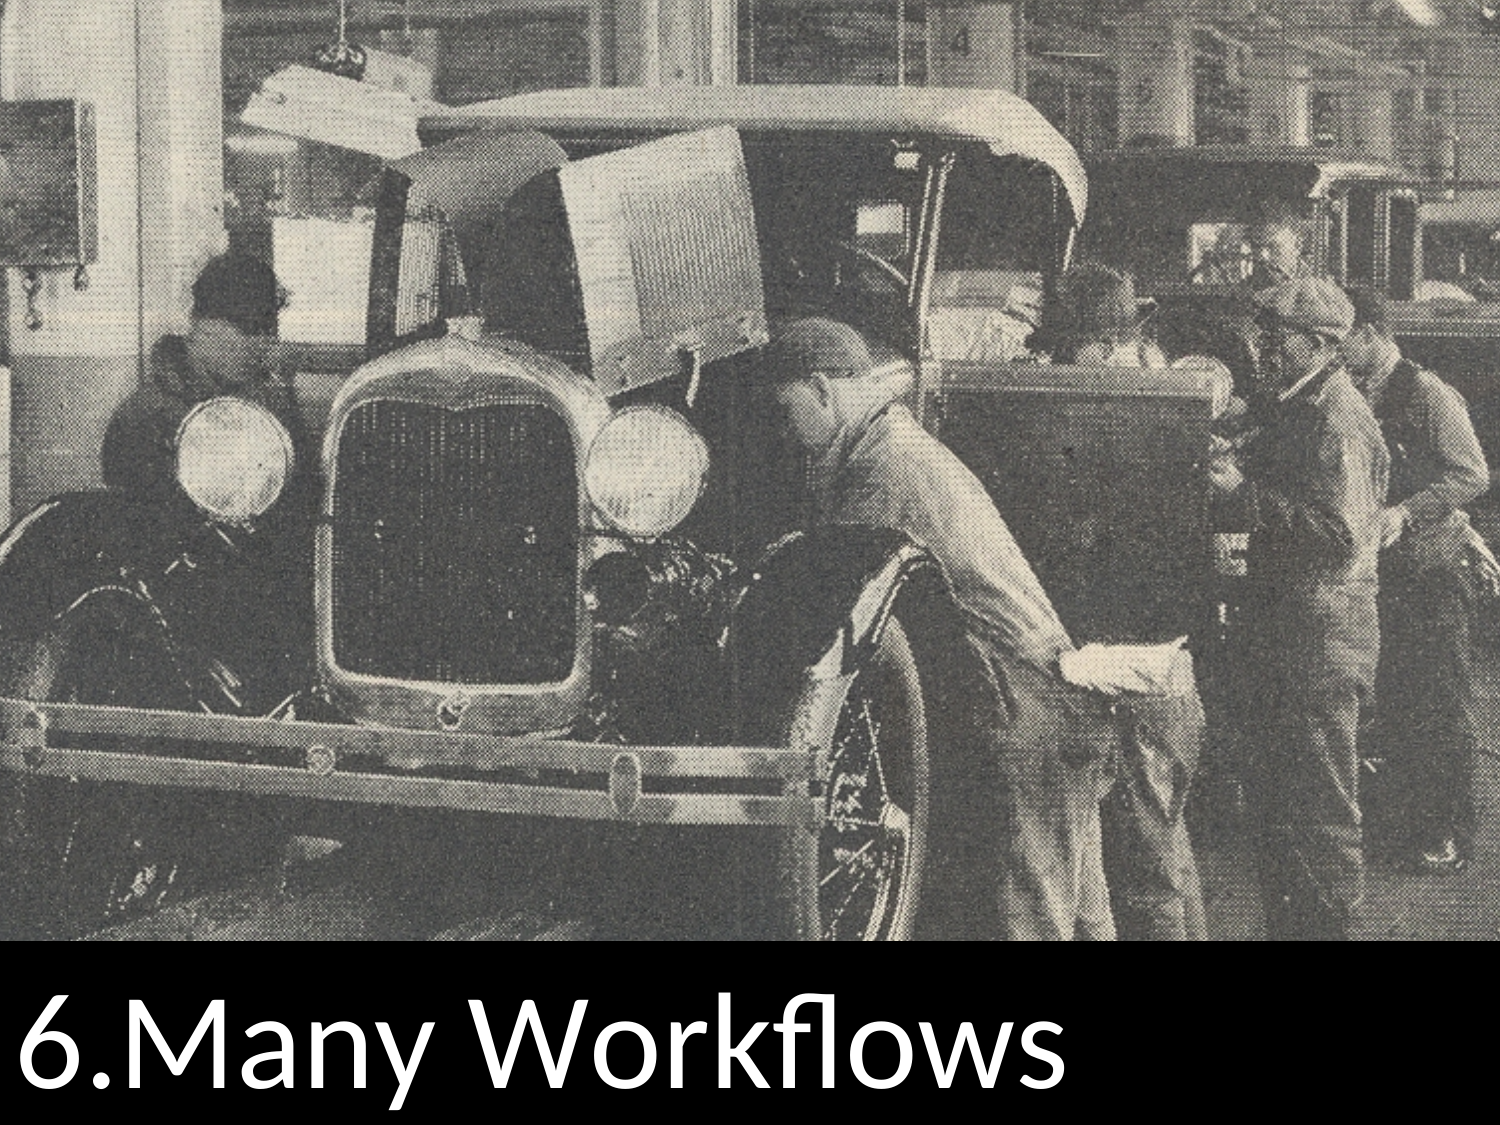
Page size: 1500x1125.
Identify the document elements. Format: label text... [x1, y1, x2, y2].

text_box 6.Many Workflows [0, 943, 1500, 1124]
picture [0, 0, 1500, 943]
